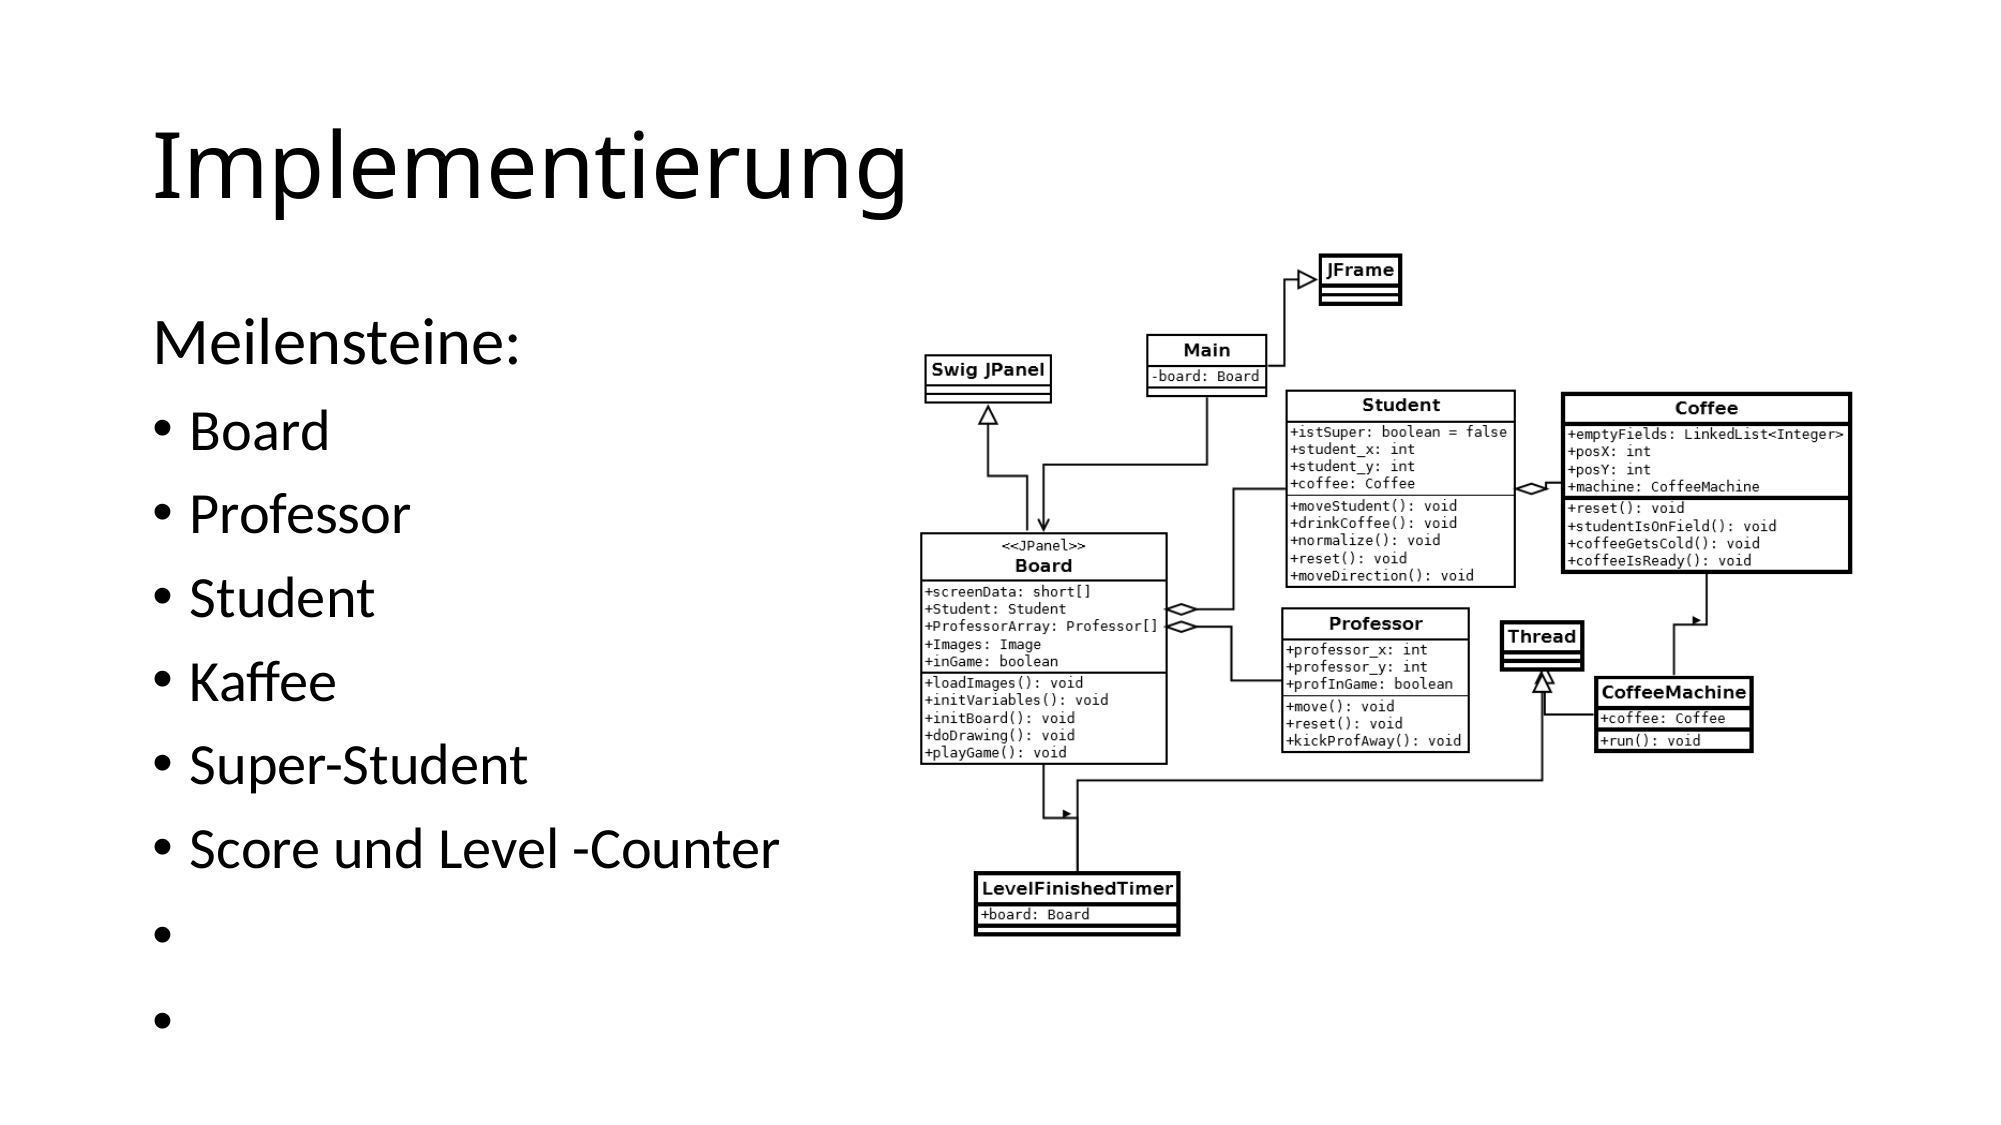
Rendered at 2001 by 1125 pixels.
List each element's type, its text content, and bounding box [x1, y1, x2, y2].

title Implementierung [137, 59, 1863, 278]
picture [865, 241, 1883, 971]
list Meilensteine: Board Professor Student Kaffee Super-Student Score und Level -Counter [137, 299, 1863, 1014]
